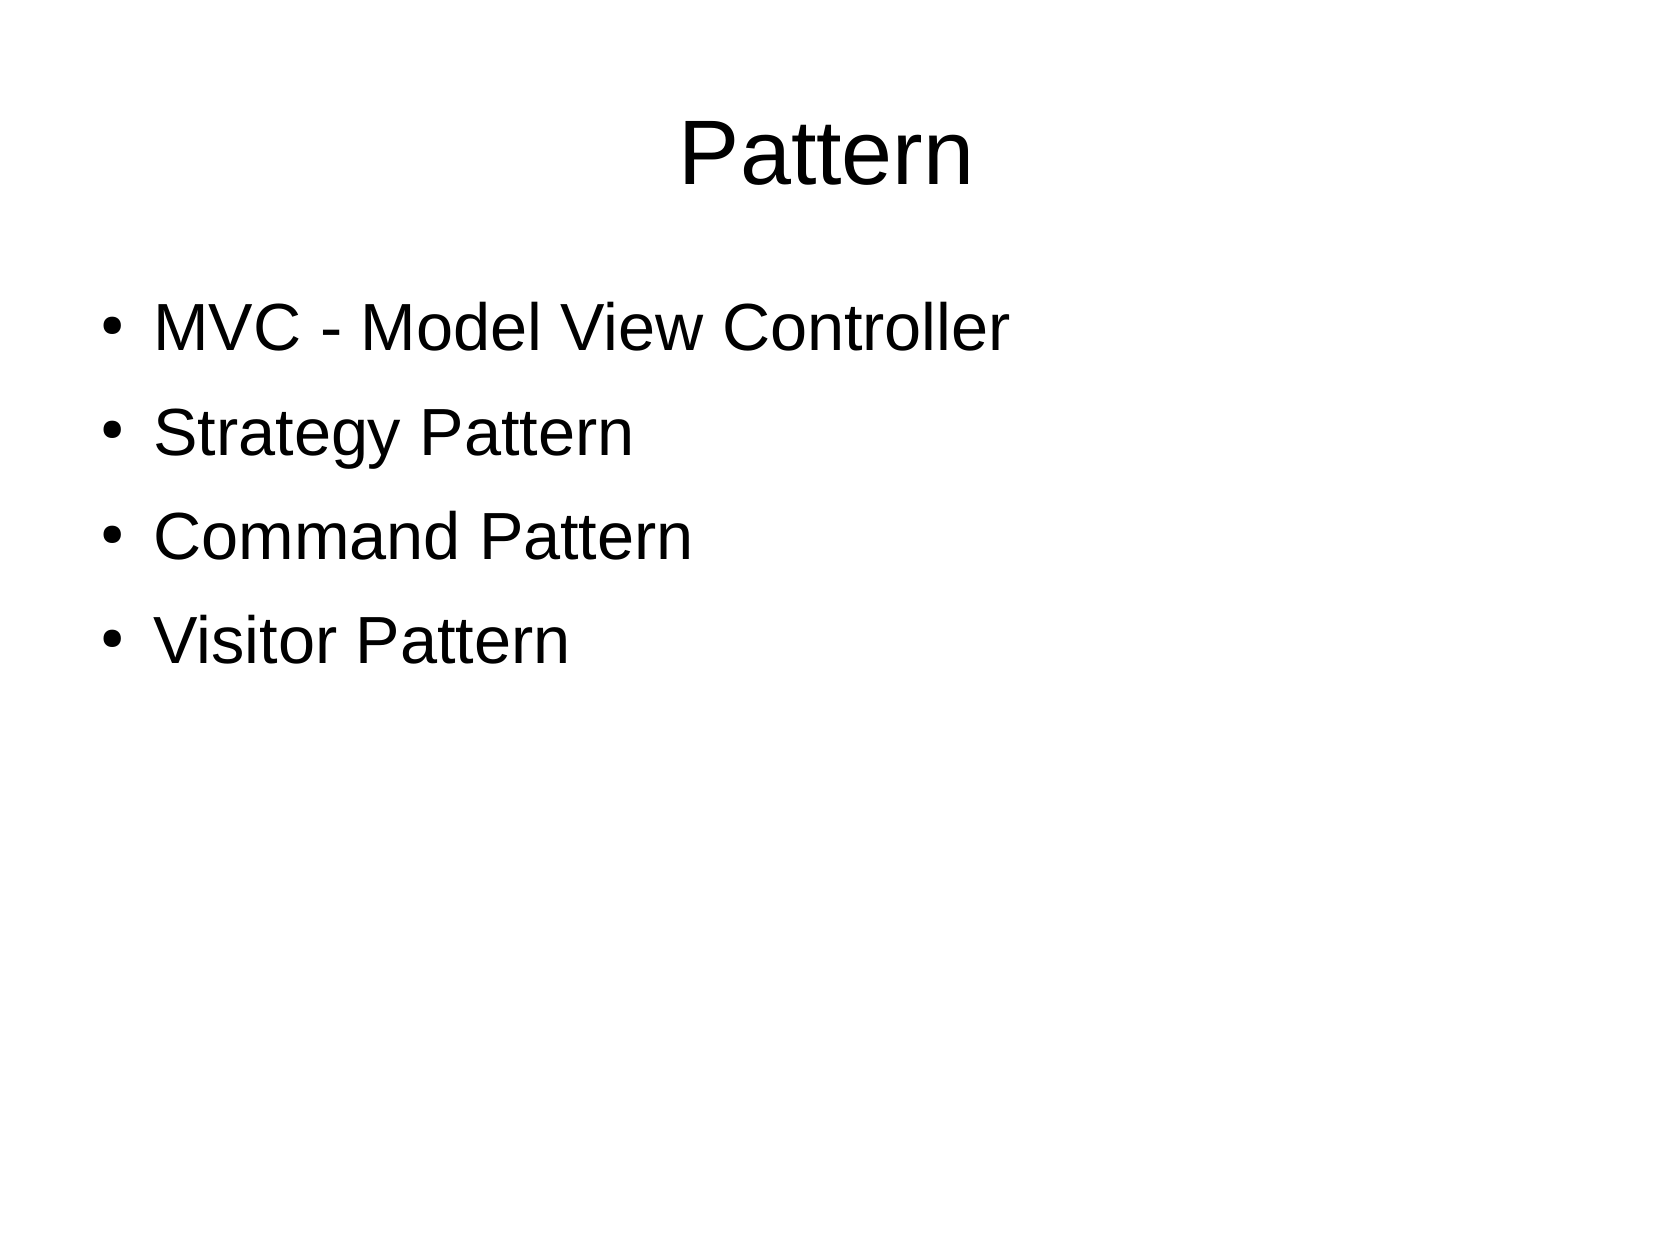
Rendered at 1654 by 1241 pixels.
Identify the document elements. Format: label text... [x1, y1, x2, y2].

list MVC - Model View Controller Strategy Pattern Command Pattern Visitor Pattern [82, 290, 1571, 1109]
title Pattern [82, 49, 1571, 257]
